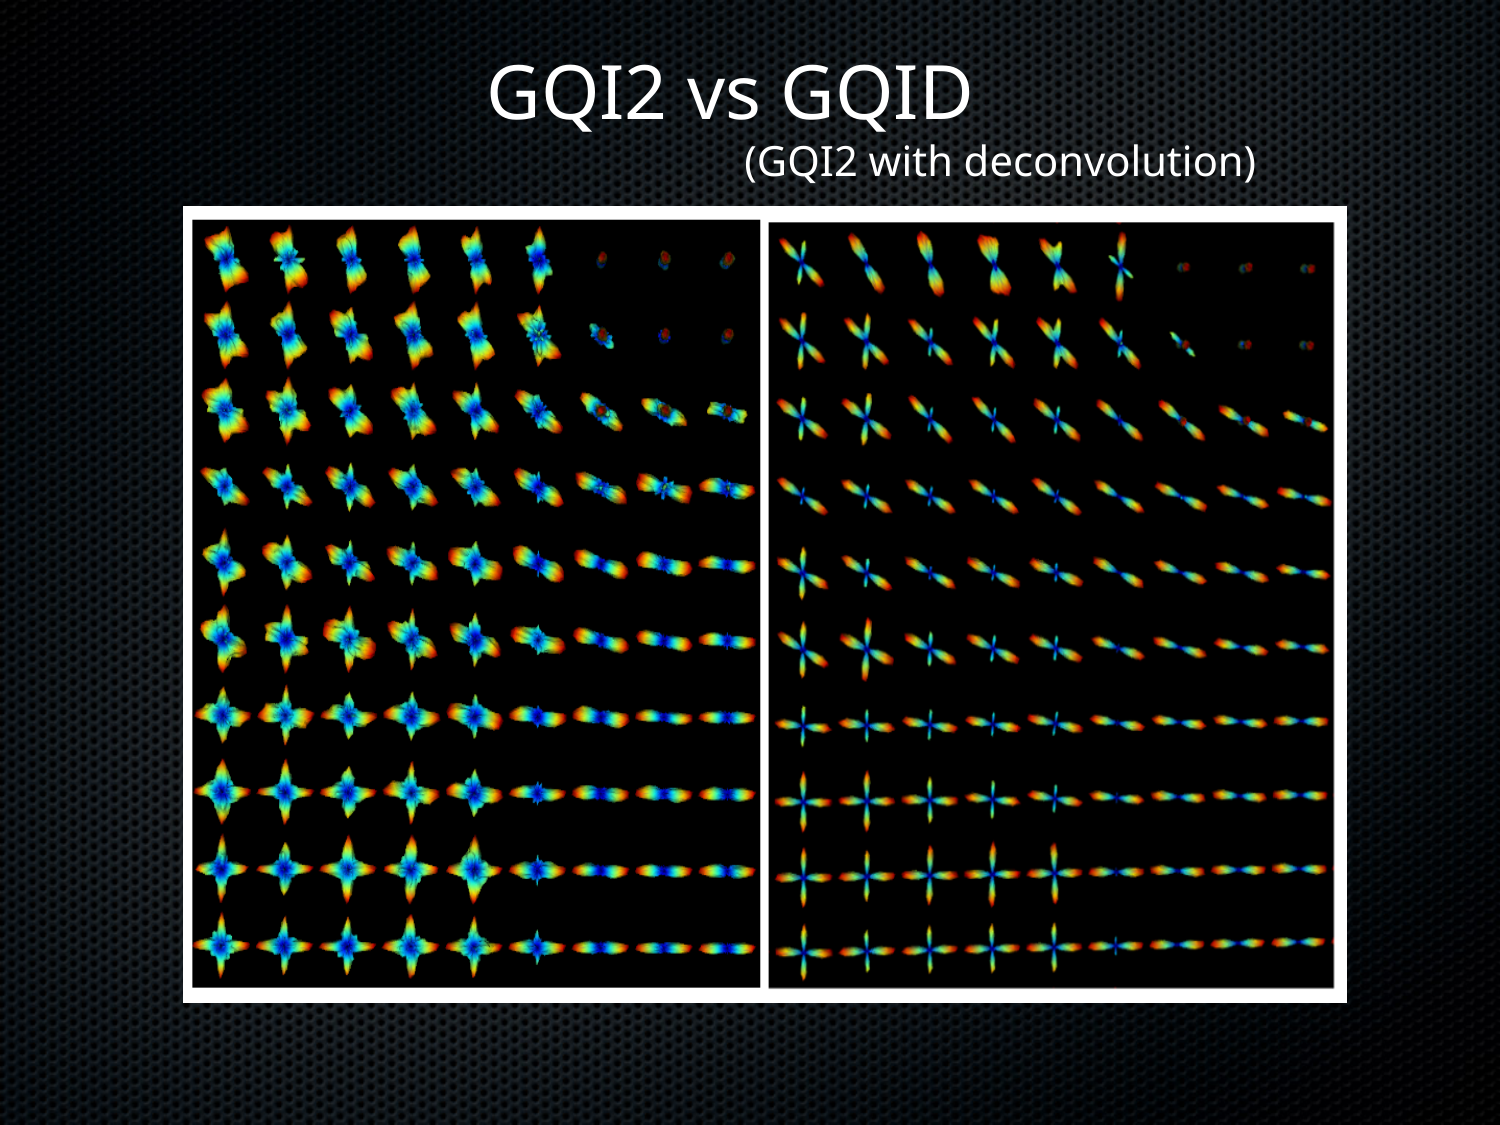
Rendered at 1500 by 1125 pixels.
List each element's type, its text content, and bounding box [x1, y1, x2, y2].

text_box GQI2 vs GQID (GQI2 with deconvolution) [471, 36, 1394, 192]
picture [0, 0, 1500, 1125]
